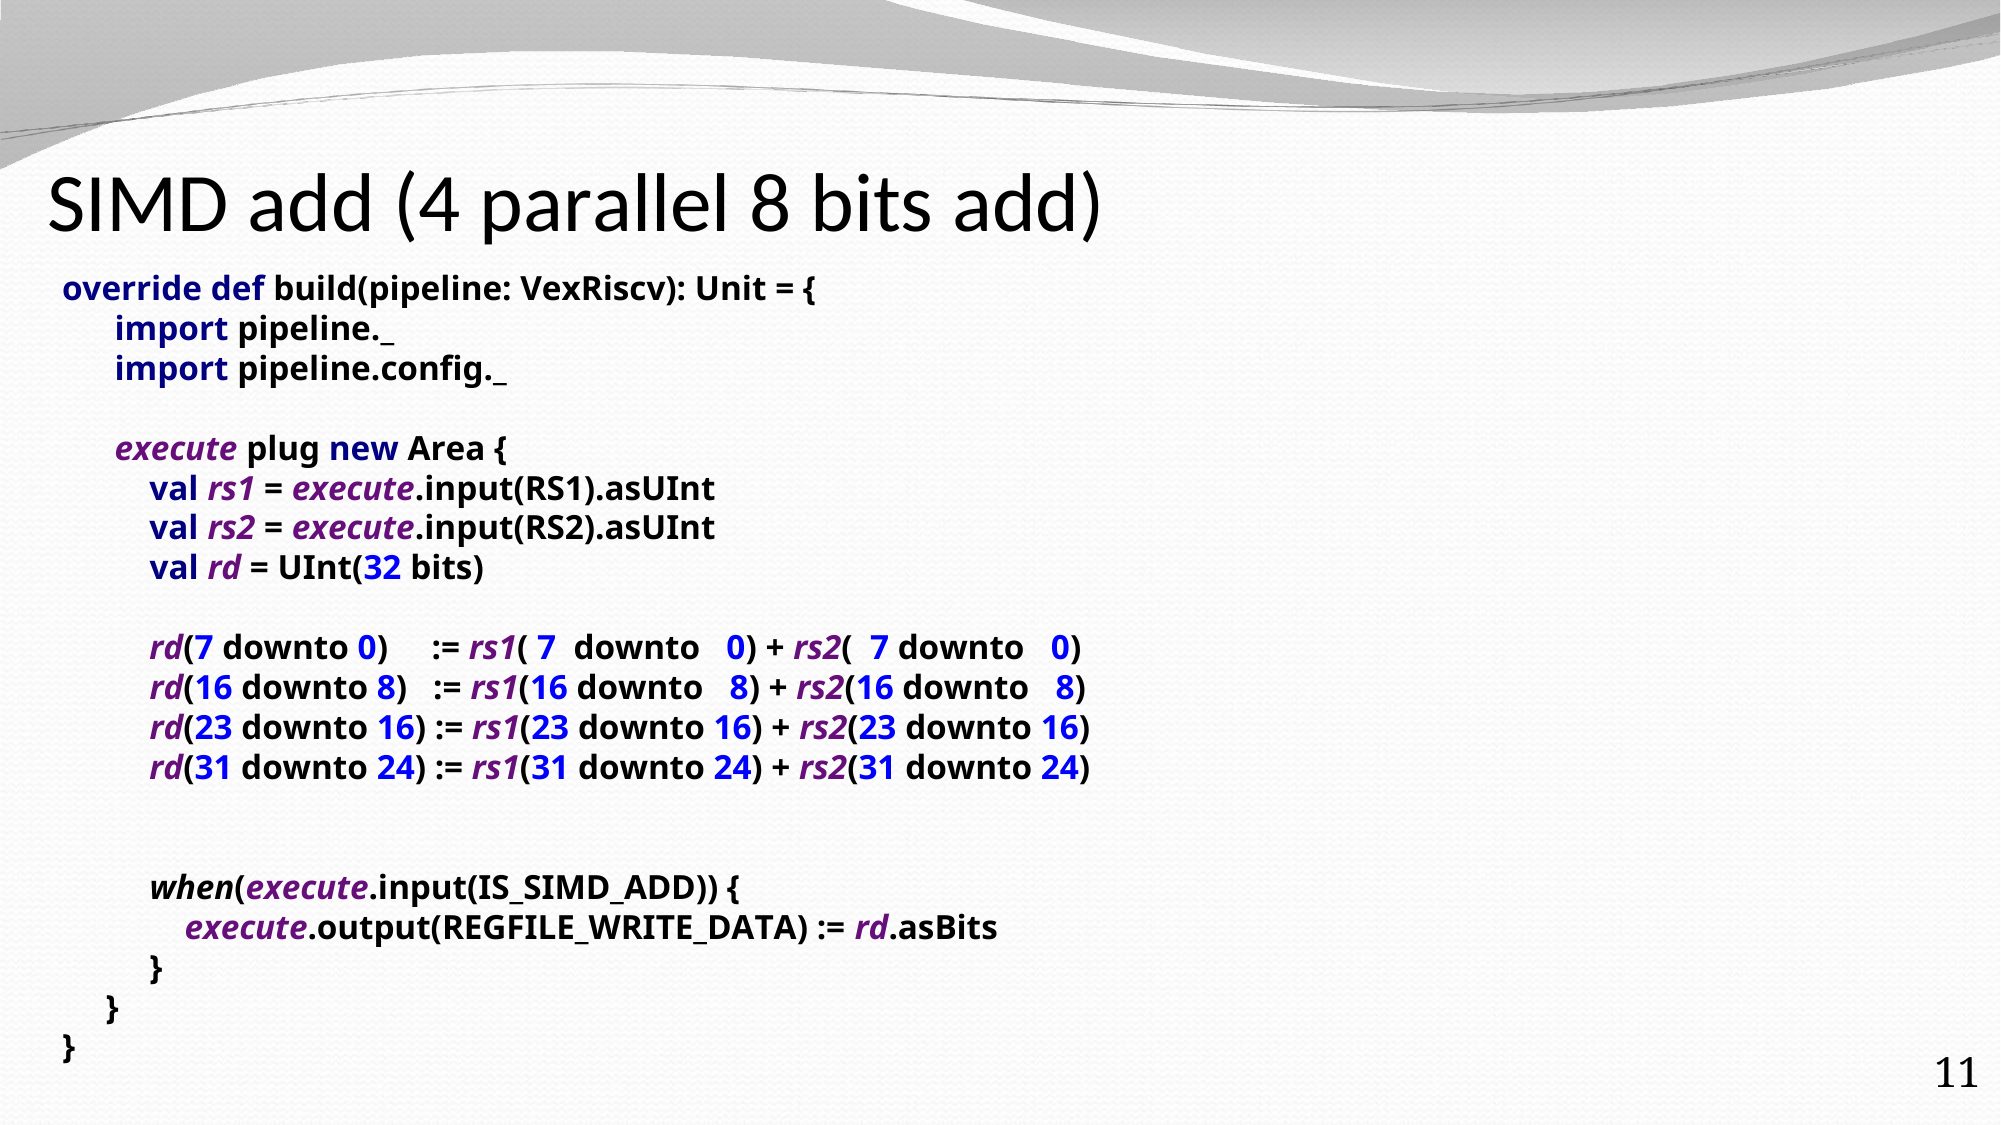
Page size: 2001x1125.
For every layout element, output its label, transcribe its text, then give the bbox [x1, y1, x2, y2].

text_box override def build(pipeline: VexRiscv): Unit = { import pipeline._ import pipeline.config._ execute plug new Area { val rs1 = execute.input(RS1).asUInt val rs2 = execute.input(RS2).asUInt val rd = UInt(32 bits) rd(7 downto 0) := rs1( 7 downto 0) + rs2( 7 downto 0) rd(16 downto 8) := rs1(16 downto 8) + rs2(16 downto 8) rd(23 downto 16) := rs1(23 downto 16) + rs2(23 downto 16) rd(31 downto 24) := rs1(31 downto 24) + rs2(31 downto 24) when(execute.input(IS_SIMD_ADD)) { execute.output(REGFILE_WRITE_DATA) := rd.asBits } } } [47, 259, 1249, 1114]
text_box <numéro> [1813, 1042, 1981, 1103]
title SIMD add (4 parallel 8 bits add) [47, 60, 1638, 249]
picture [0, 0, 2001, 1125]
